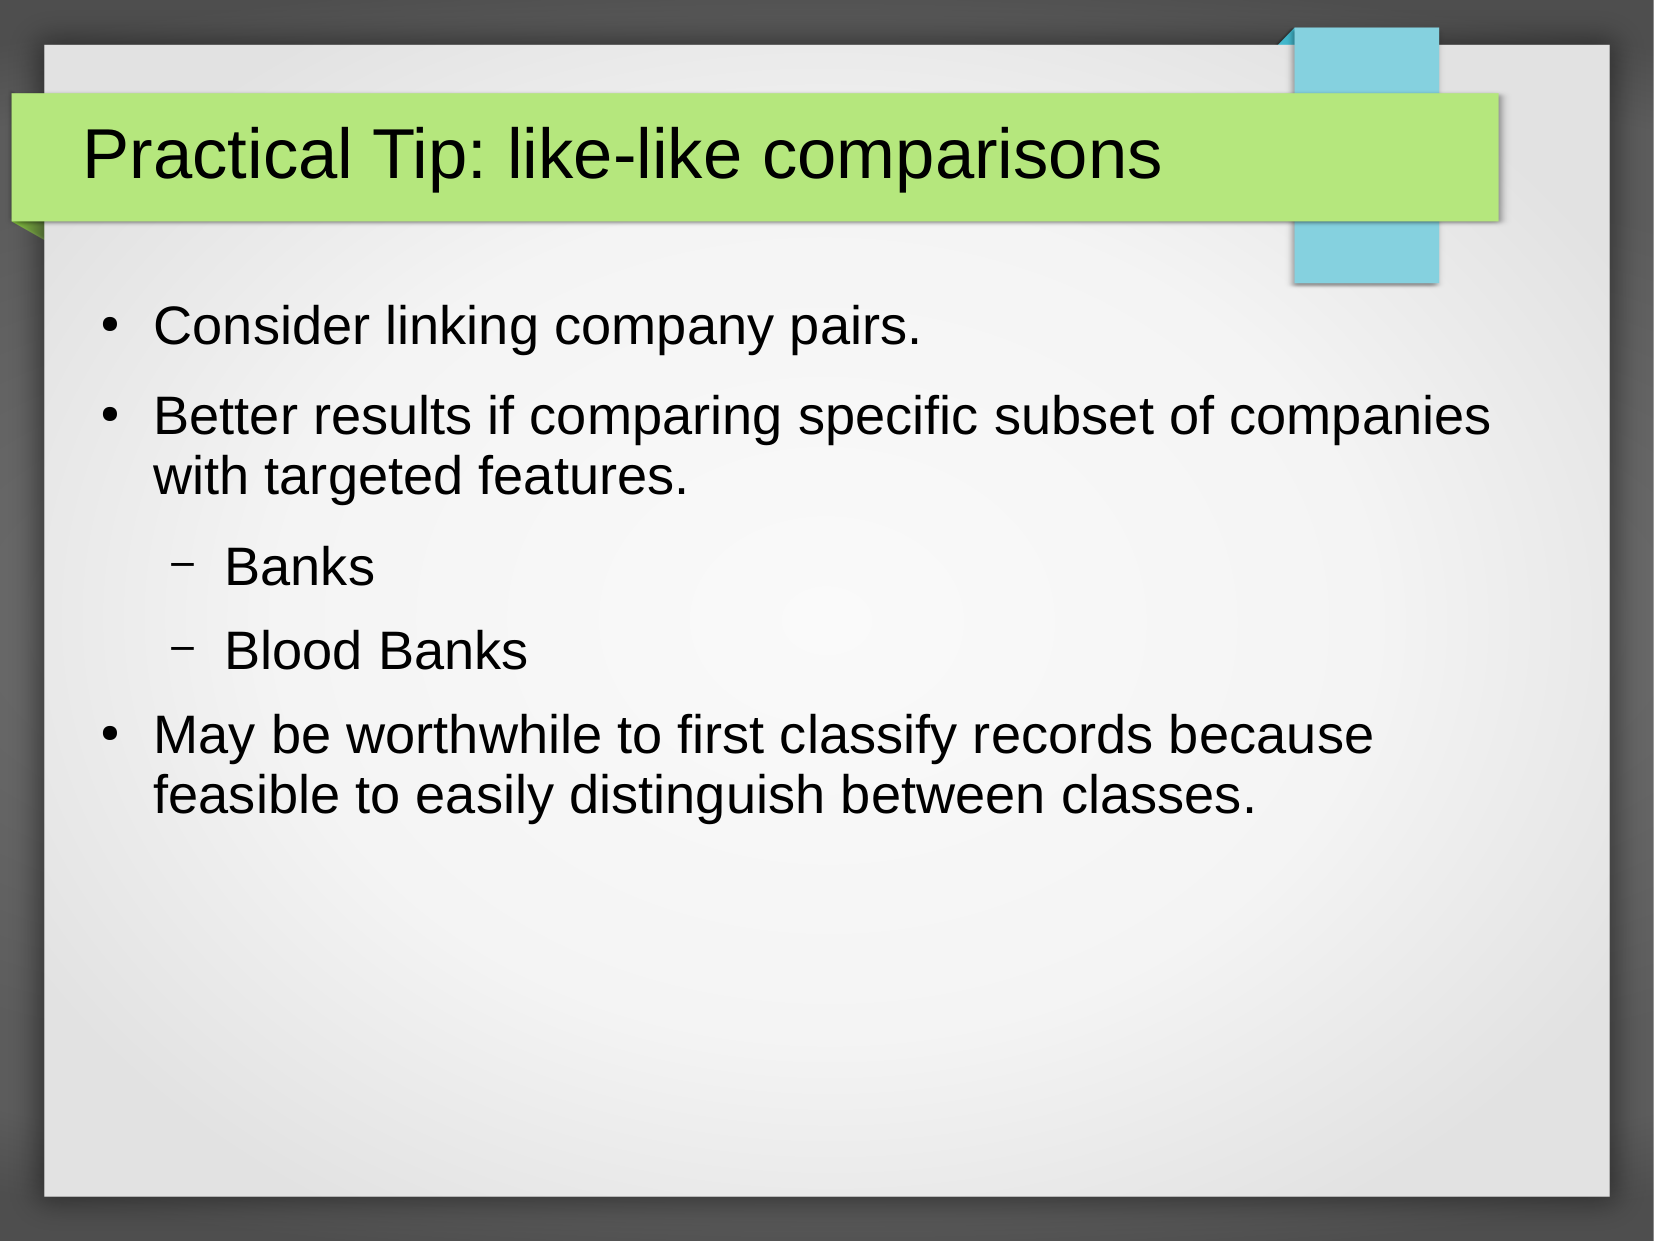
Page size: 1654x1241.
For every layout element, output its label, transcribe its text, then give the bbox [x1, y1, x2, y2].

title Practical Tip: like-like comparisons [82, 94, 1264, 213]
list Consider linking company pairs. Better results if comparing specific subset of companies with targeted features. Banks Blood Banks May be worthwhile to first classify records because feasible to easily distinguish between classes. [82, 295, 1571, 1015]
picture [0, 0, 1654, 1241]
